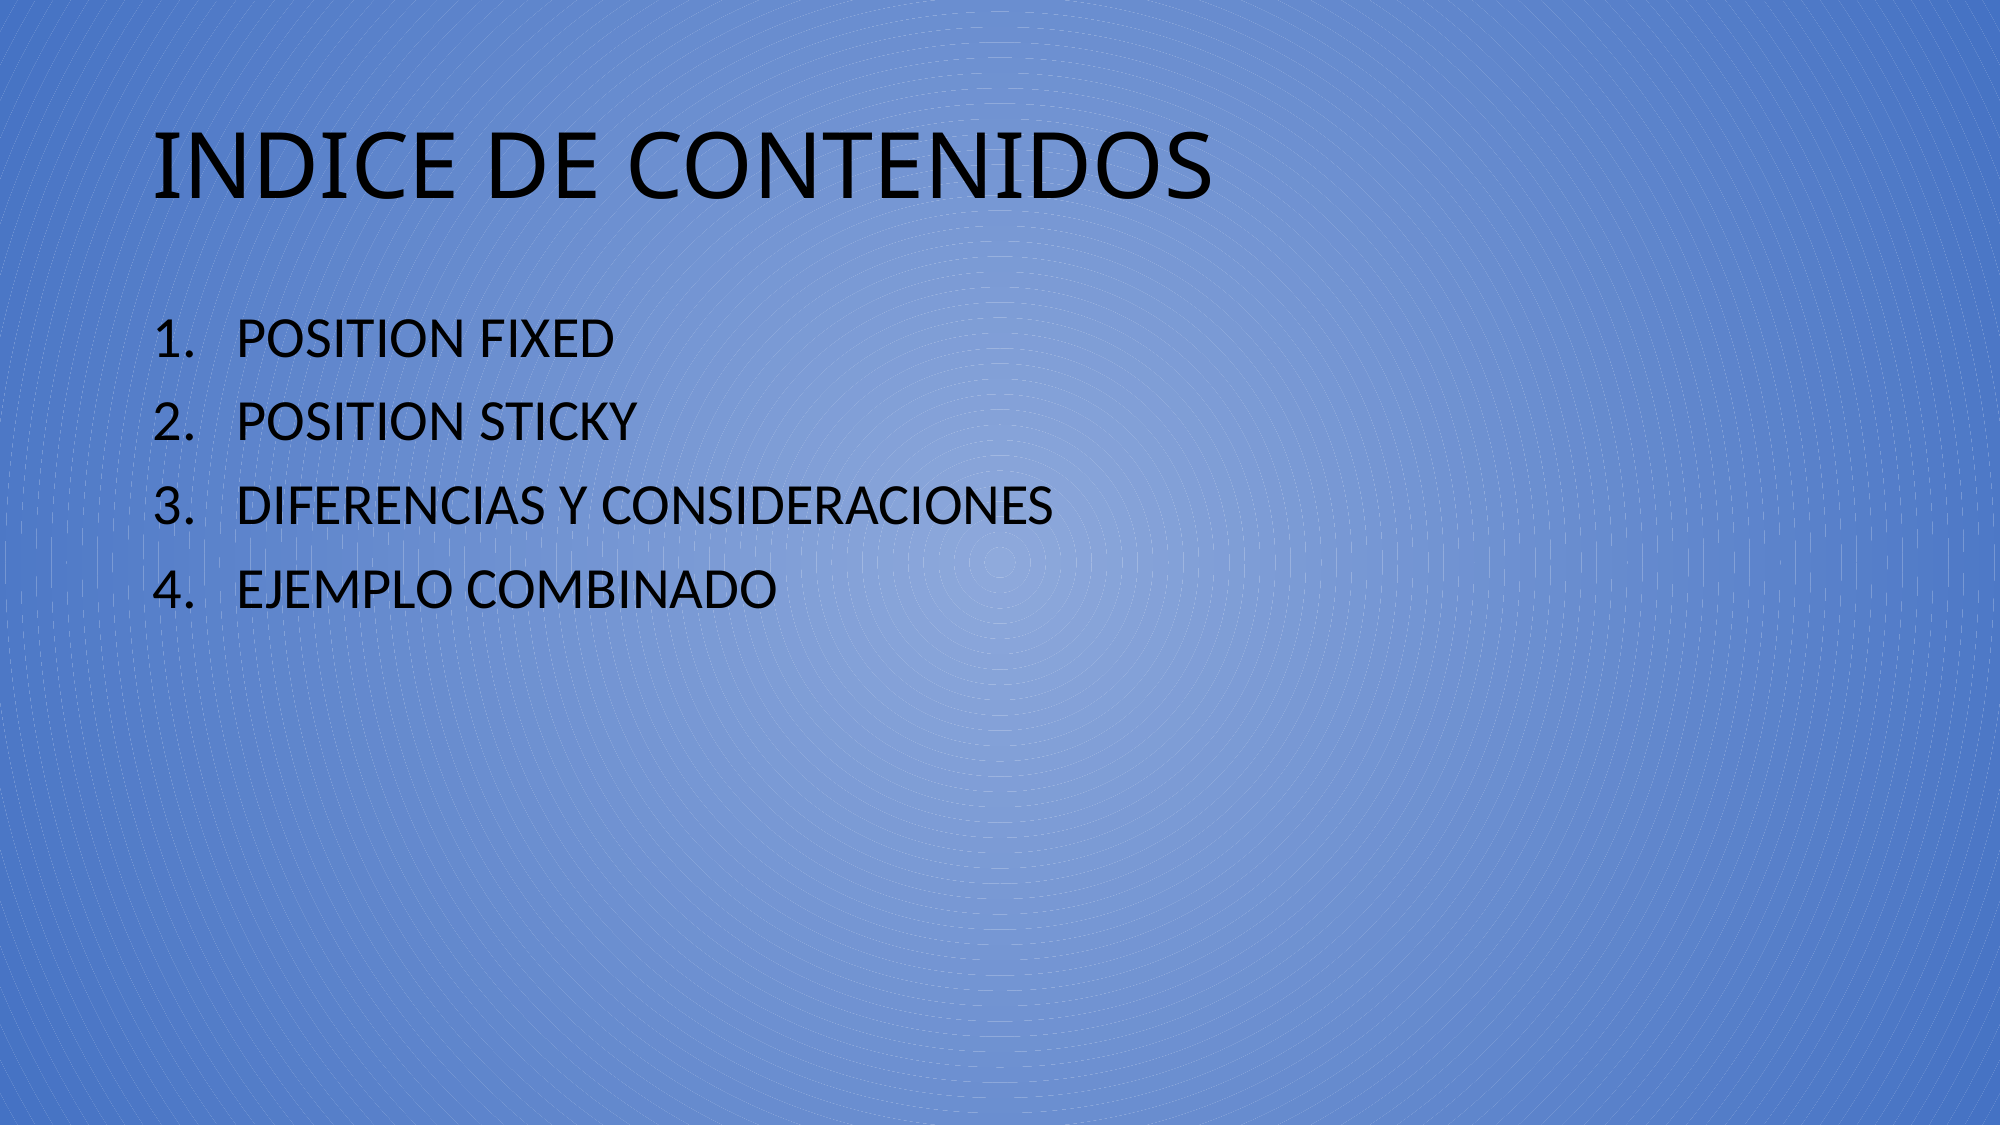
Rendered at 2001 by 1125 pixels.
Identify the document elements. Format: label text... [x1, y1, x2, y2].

list POSITION FIXED POSITION STICKY DIFERENCIAS Y CONSIDERACIONES EJEMPLO COMBINADO [137, 299, 1863, 1014]
title INDICE DE CONTENIDOS [137, 59, 1863, 278]
